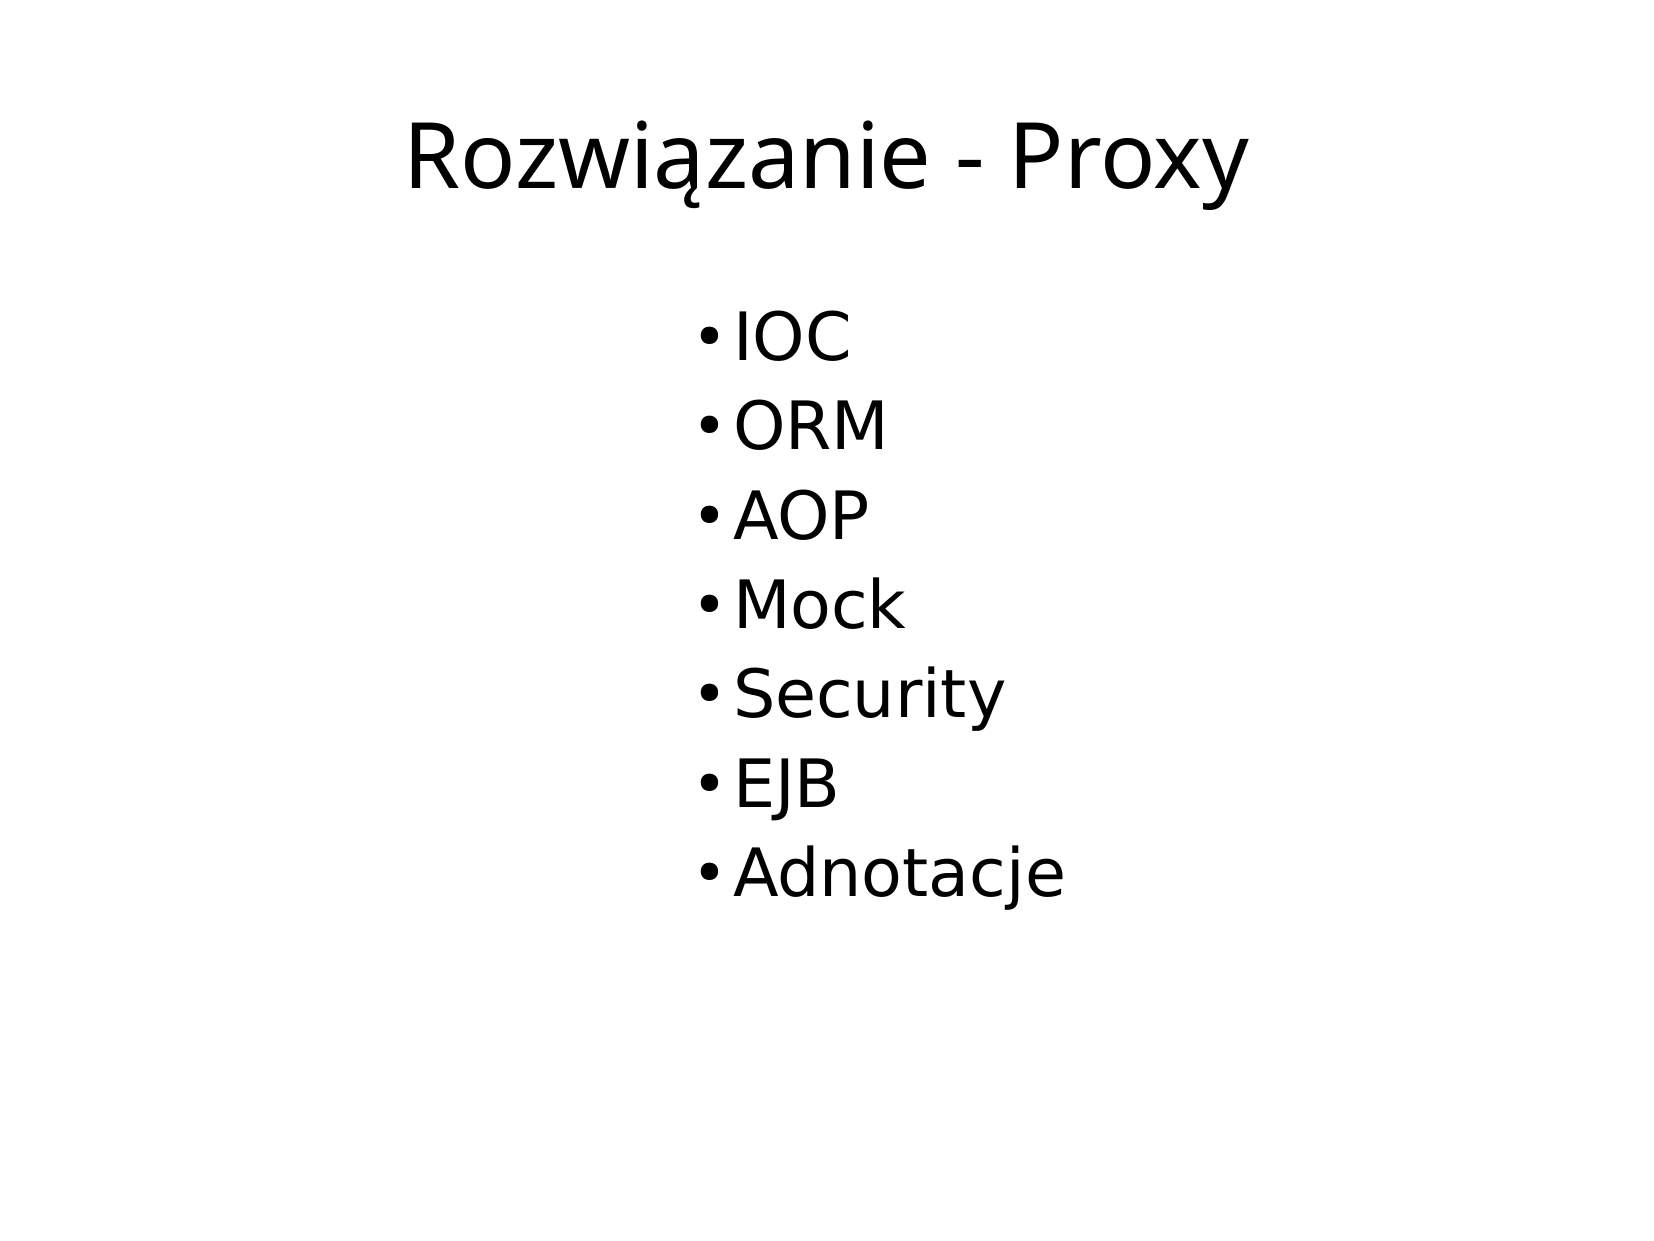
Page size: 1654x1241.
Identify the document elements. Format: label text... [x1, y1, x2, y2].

subtitle IOC ORM AOP Mock Security EJB Adnotacje [82, 257, 1571, 1089]
title Rozwiązanie - Proxy [82, 49, 1571, 257]
